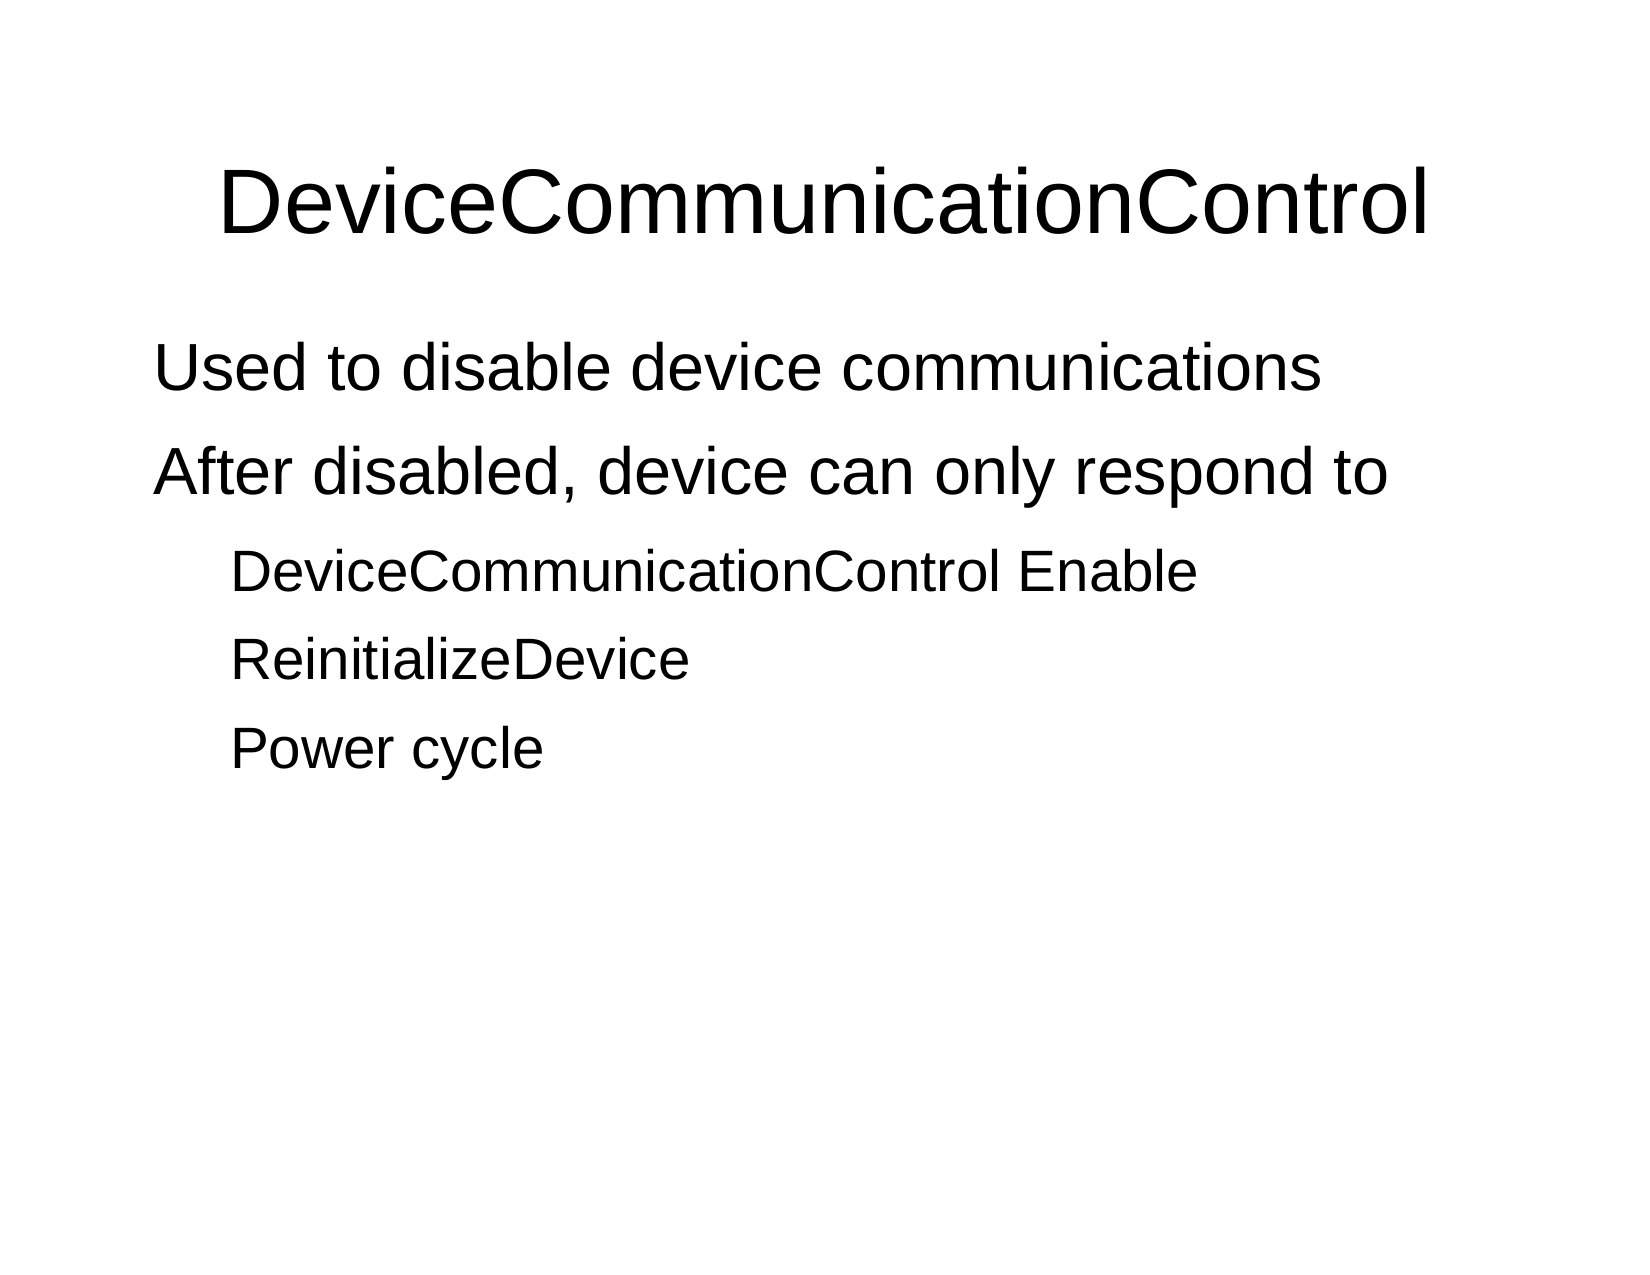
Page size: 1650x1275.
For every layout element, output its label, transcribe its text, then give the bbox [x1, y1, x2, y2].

title DeviceCommunicationControl [135, 105, 1515, 299]
list Used to disable device communications After disabled, device can only respond to DeviceCommunicationControl Enable ReinitializeDevice Power cycle [135, 329, 1515, 1079]
